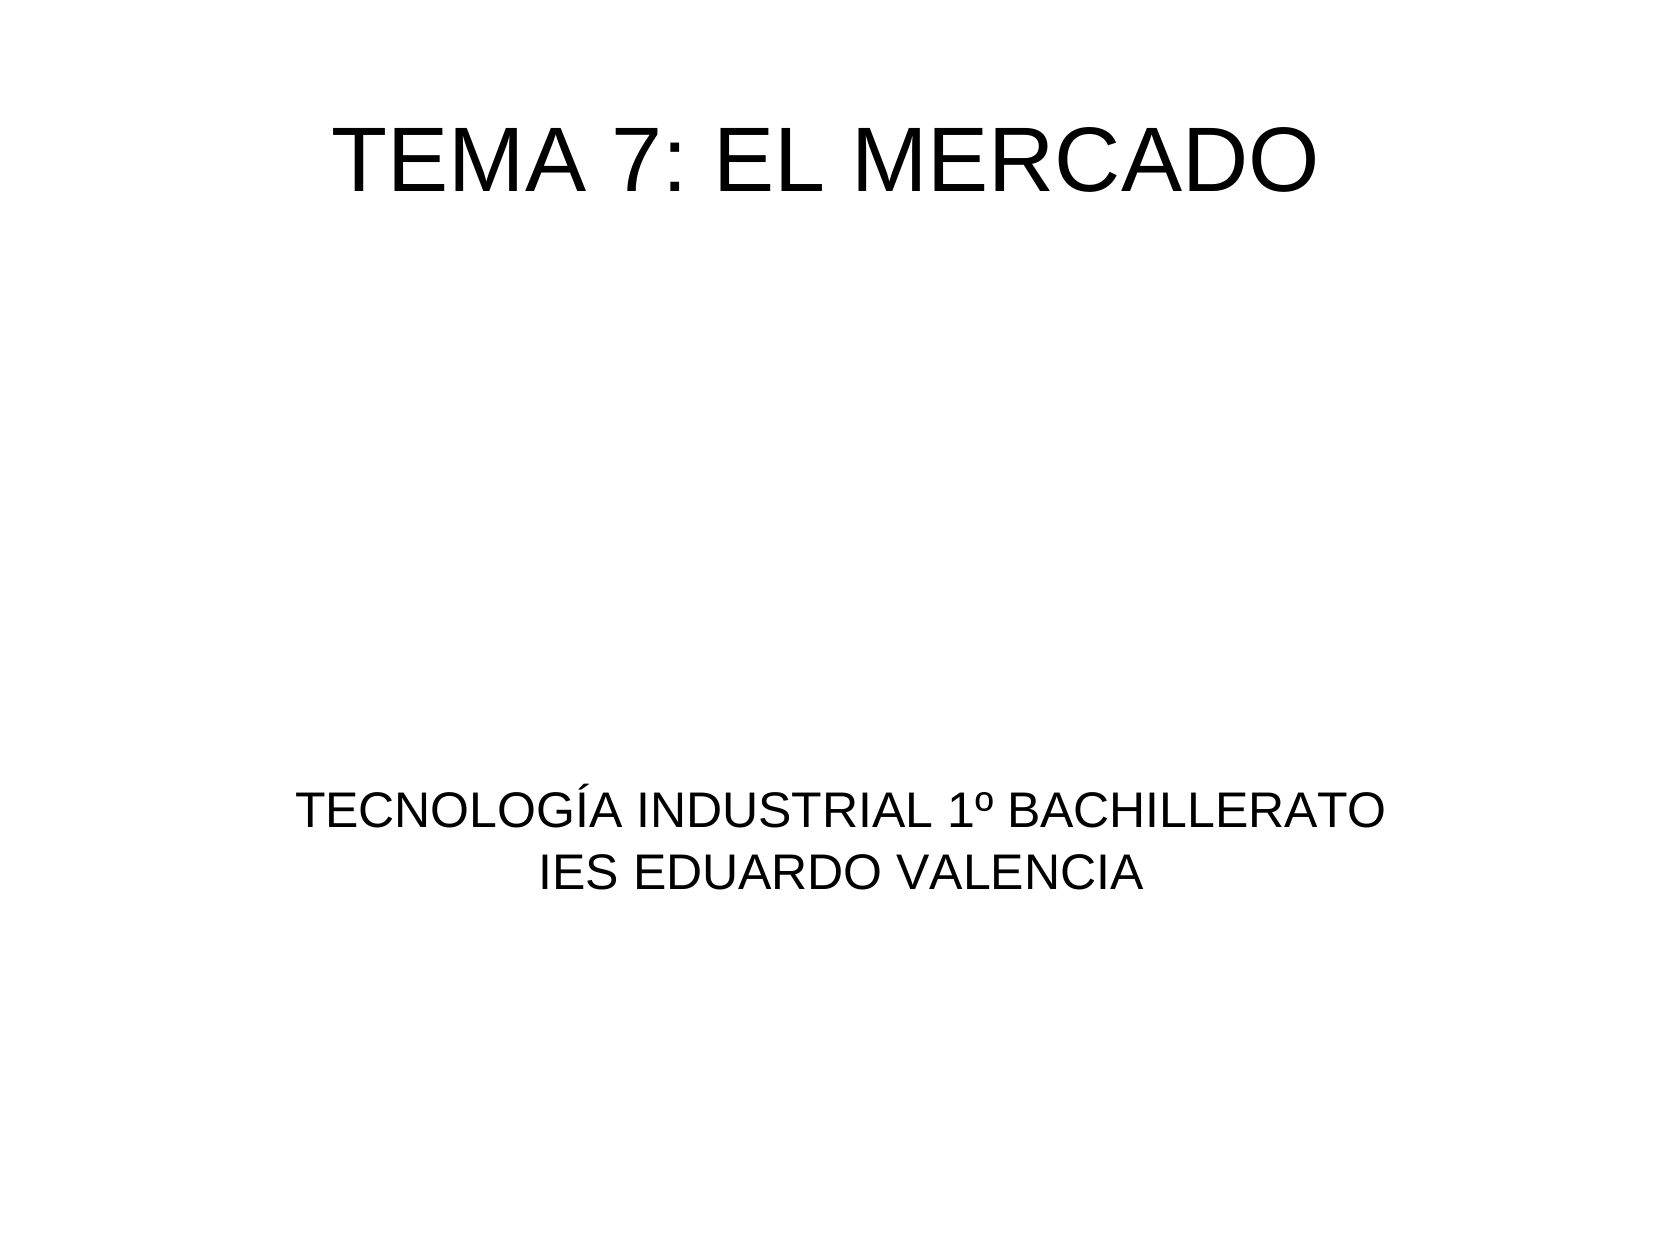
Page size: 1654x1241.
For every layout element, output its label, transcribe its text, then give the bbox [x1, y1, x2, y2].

title TEMA 7: EL MERCADO [82, 56, 1571, 249]
text_box TECNOLOGÍA INDUSTRIAL 1º BACHILLERATO IES EDUARDO VALENCIA [177, 767, 1506, 907]
